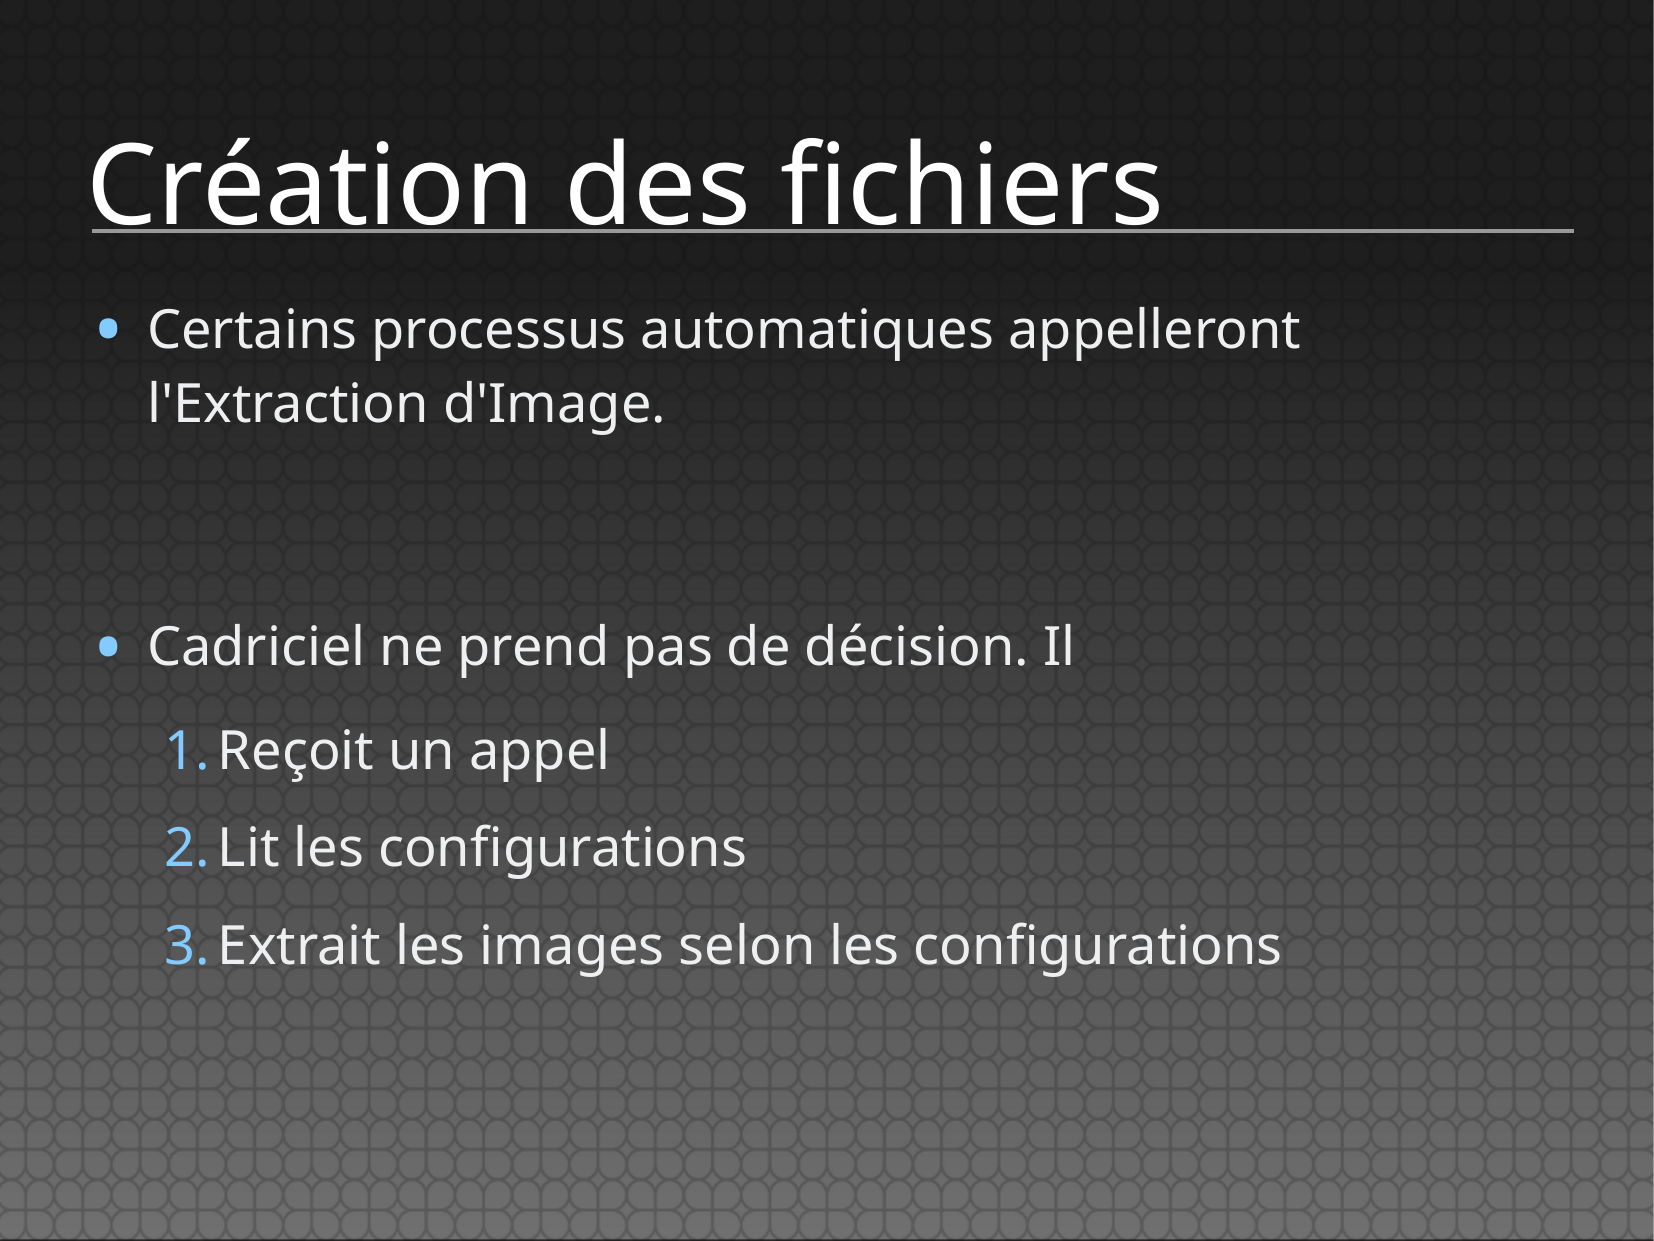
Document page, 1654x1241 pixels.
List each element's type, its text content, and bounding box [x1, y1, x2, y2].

picture [0, 0, 1654, 1241]
list Certains processus automatiques appelleront l'Extraction d'Image. Cadriciel ne prend pas de décision. Il Reçoit un appel Lit les configurations Extrait les images selon les configurations [76, 290, 1565, 1114]
title Création des fichiers [86, 112, 1576, 249]
